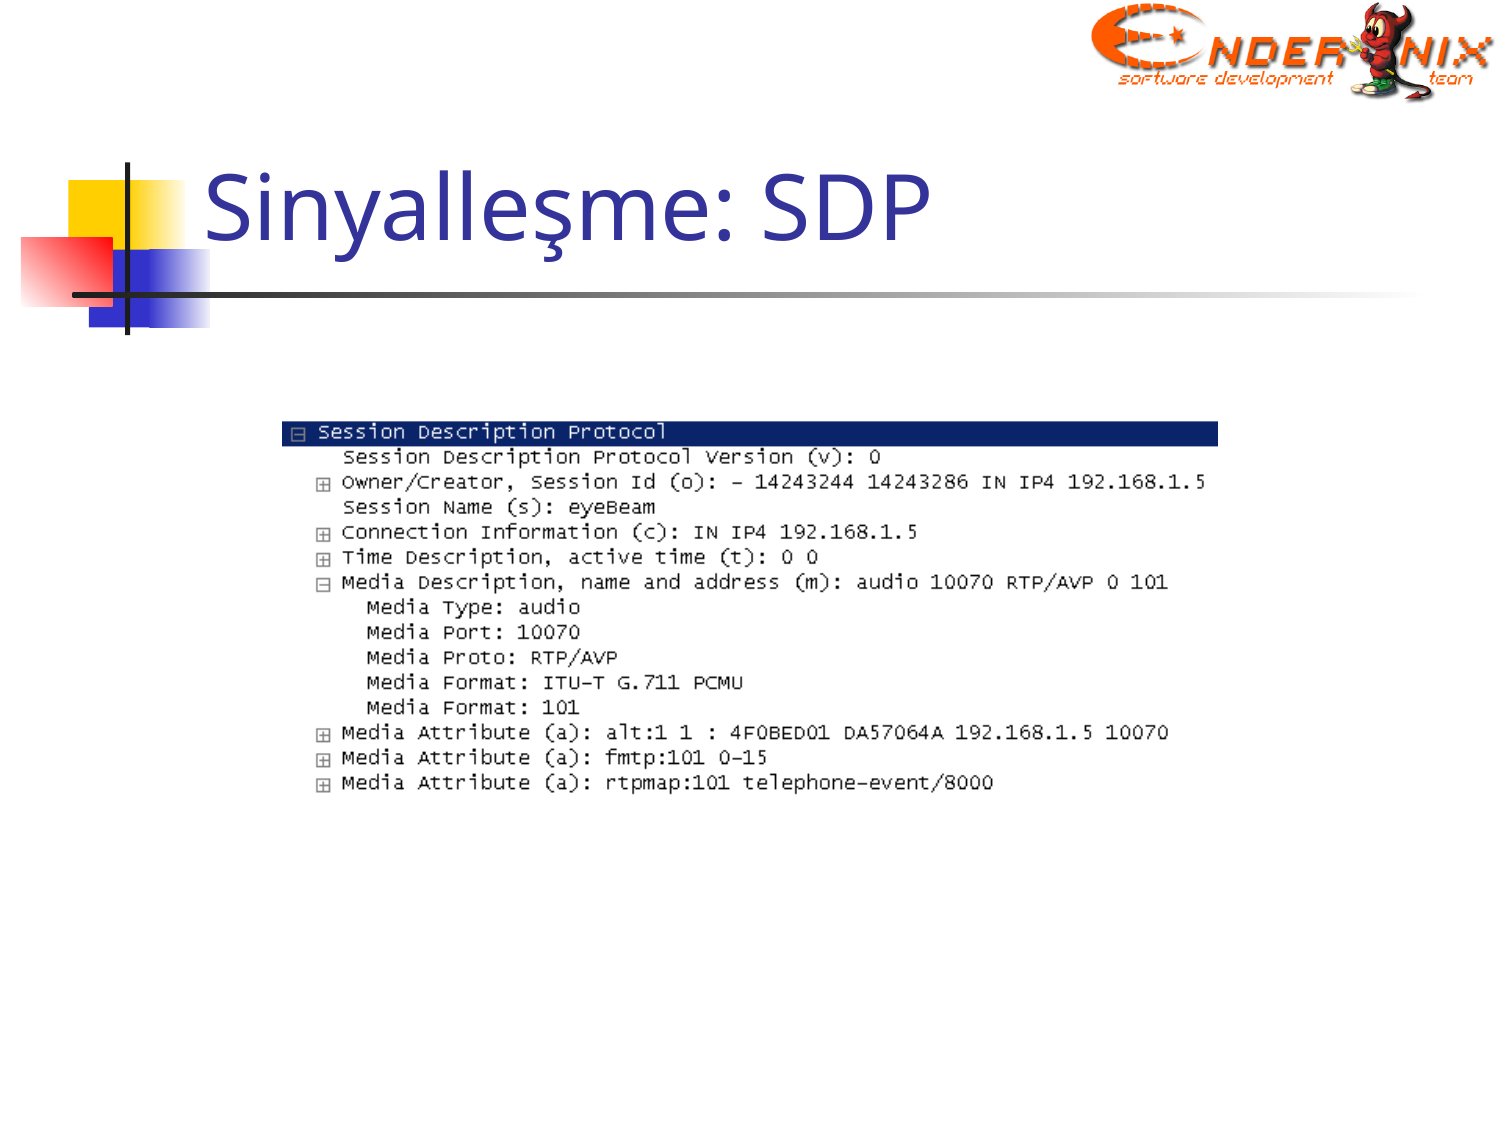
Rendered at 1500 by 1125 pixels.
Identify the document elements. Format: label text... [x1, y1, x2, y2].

picture [1069, 0, 1500, 105]
picture [282, 420, 1218, 799]
title Sinyalleşme: SDP [188, 35, 1468, 276]
